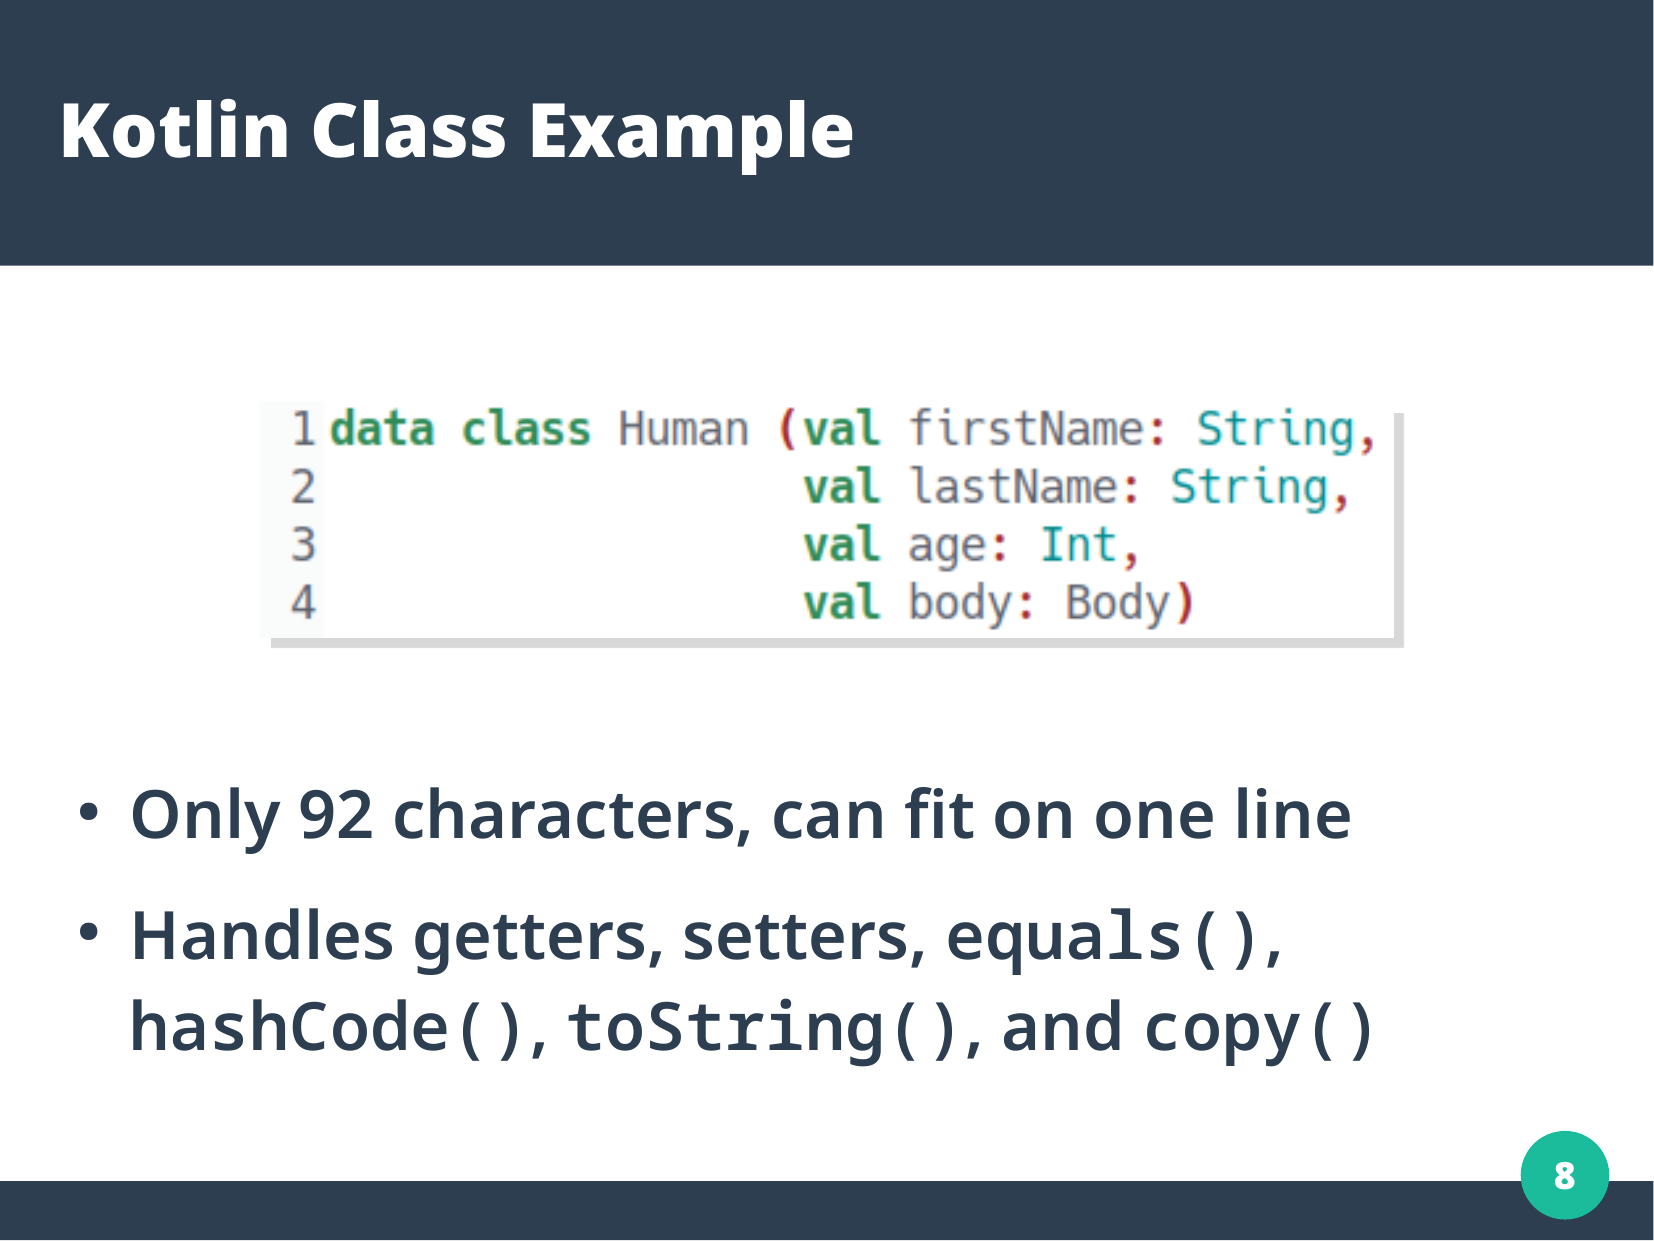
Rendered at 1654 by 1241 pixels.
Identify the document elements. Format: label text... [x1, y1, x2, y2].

list Only 92 characters, can fit on one line Handles getters, setters, equals(), hashCode(), toString(), and copy() [59, 767, 1595, 1152]
title Kotlin Class Example [59, 49, 1595, 207]
picture [259, 401, 1394, 638]
